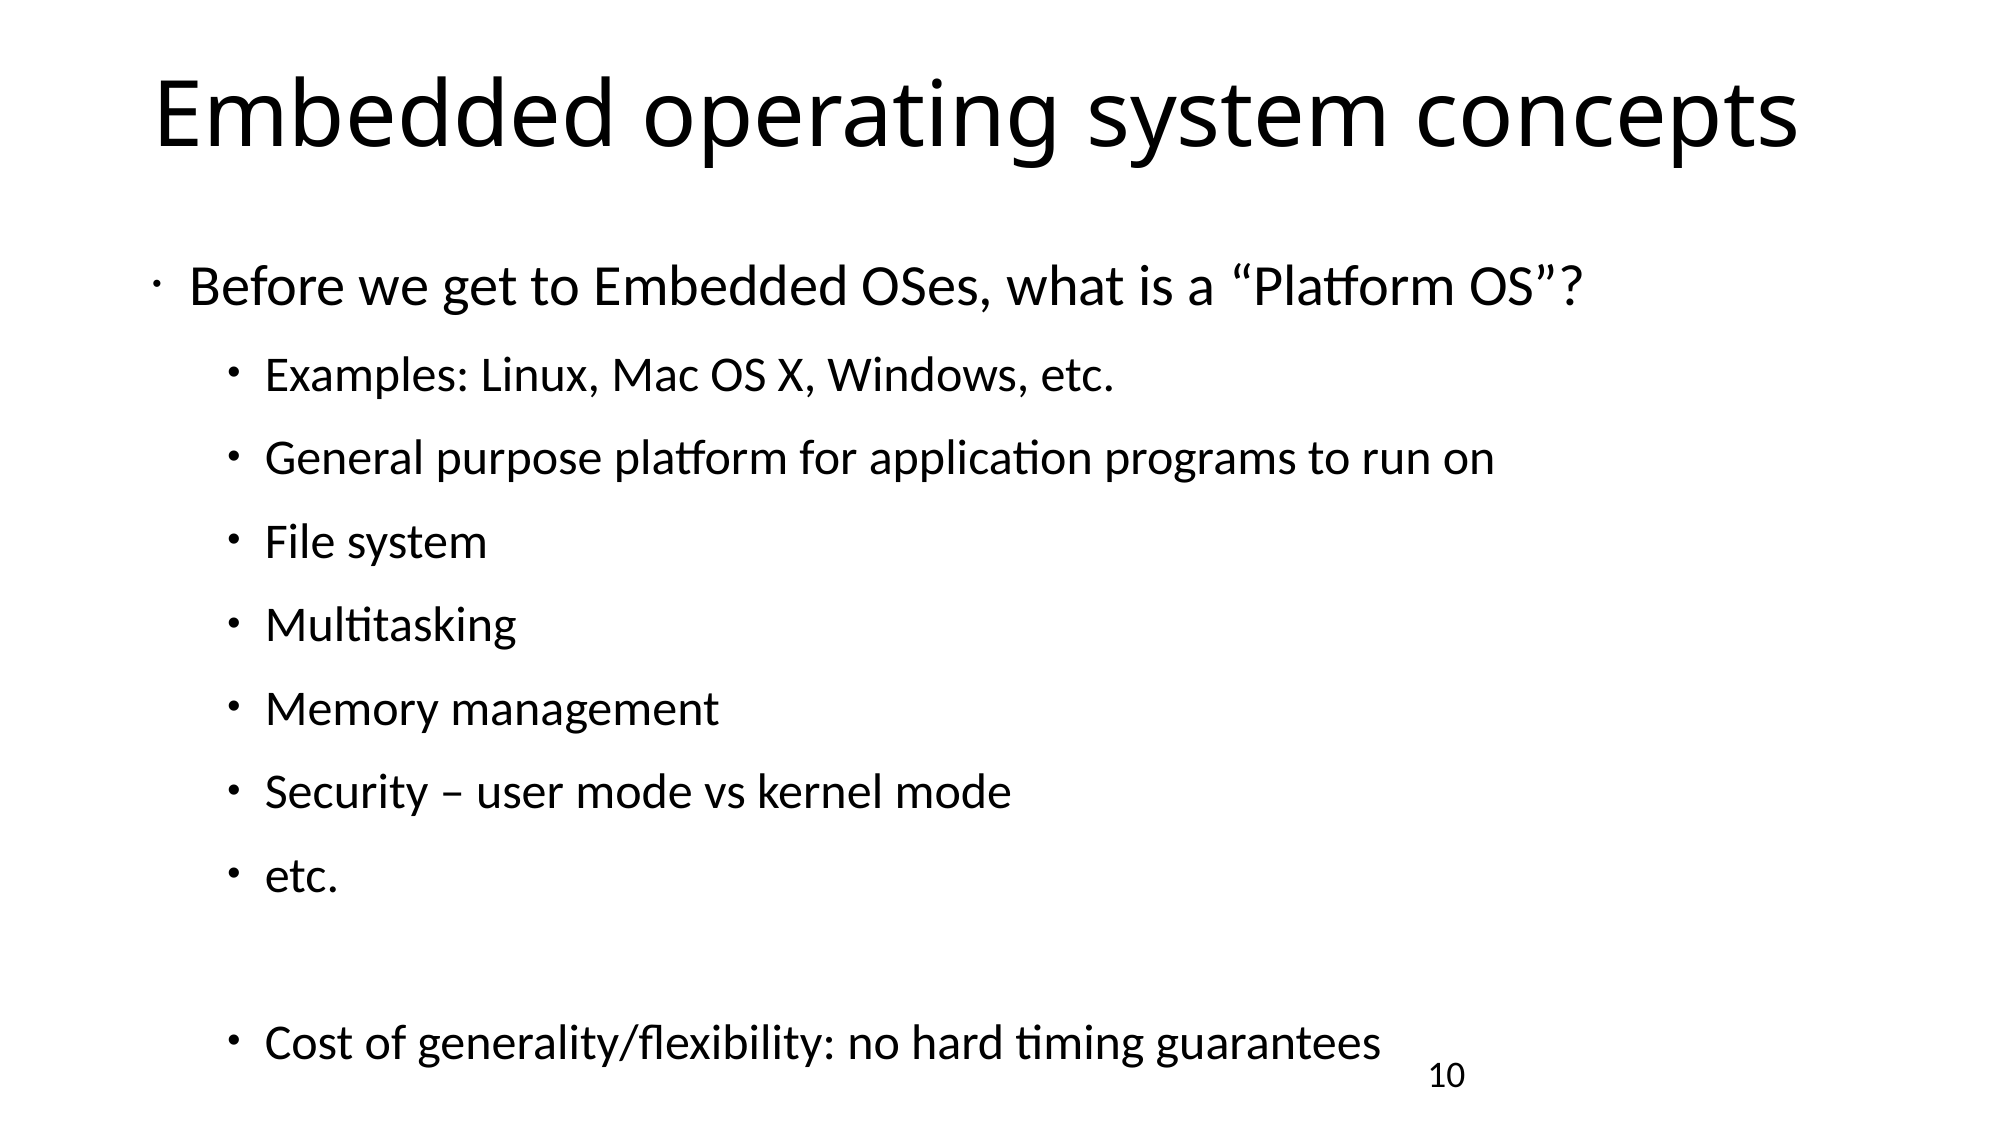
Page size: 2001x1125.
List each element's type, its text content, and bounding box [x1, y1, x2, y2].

list Before we get to Embedded OSes, what is a “Platform OS”? Examples: Linux, Mac OS X, Windows, etc. General purpose platform for application programs to run on File system Multitasking Memory management Security – user mode vs kernel mode etc. Cost of generality/flexibility: no hard timing guarantees [137, 248, 1863, 962]
slide_number <number> [1412, 1042, 1863, 1103]
title Embedded operating system concepts [137, 59, 1863, 248]
